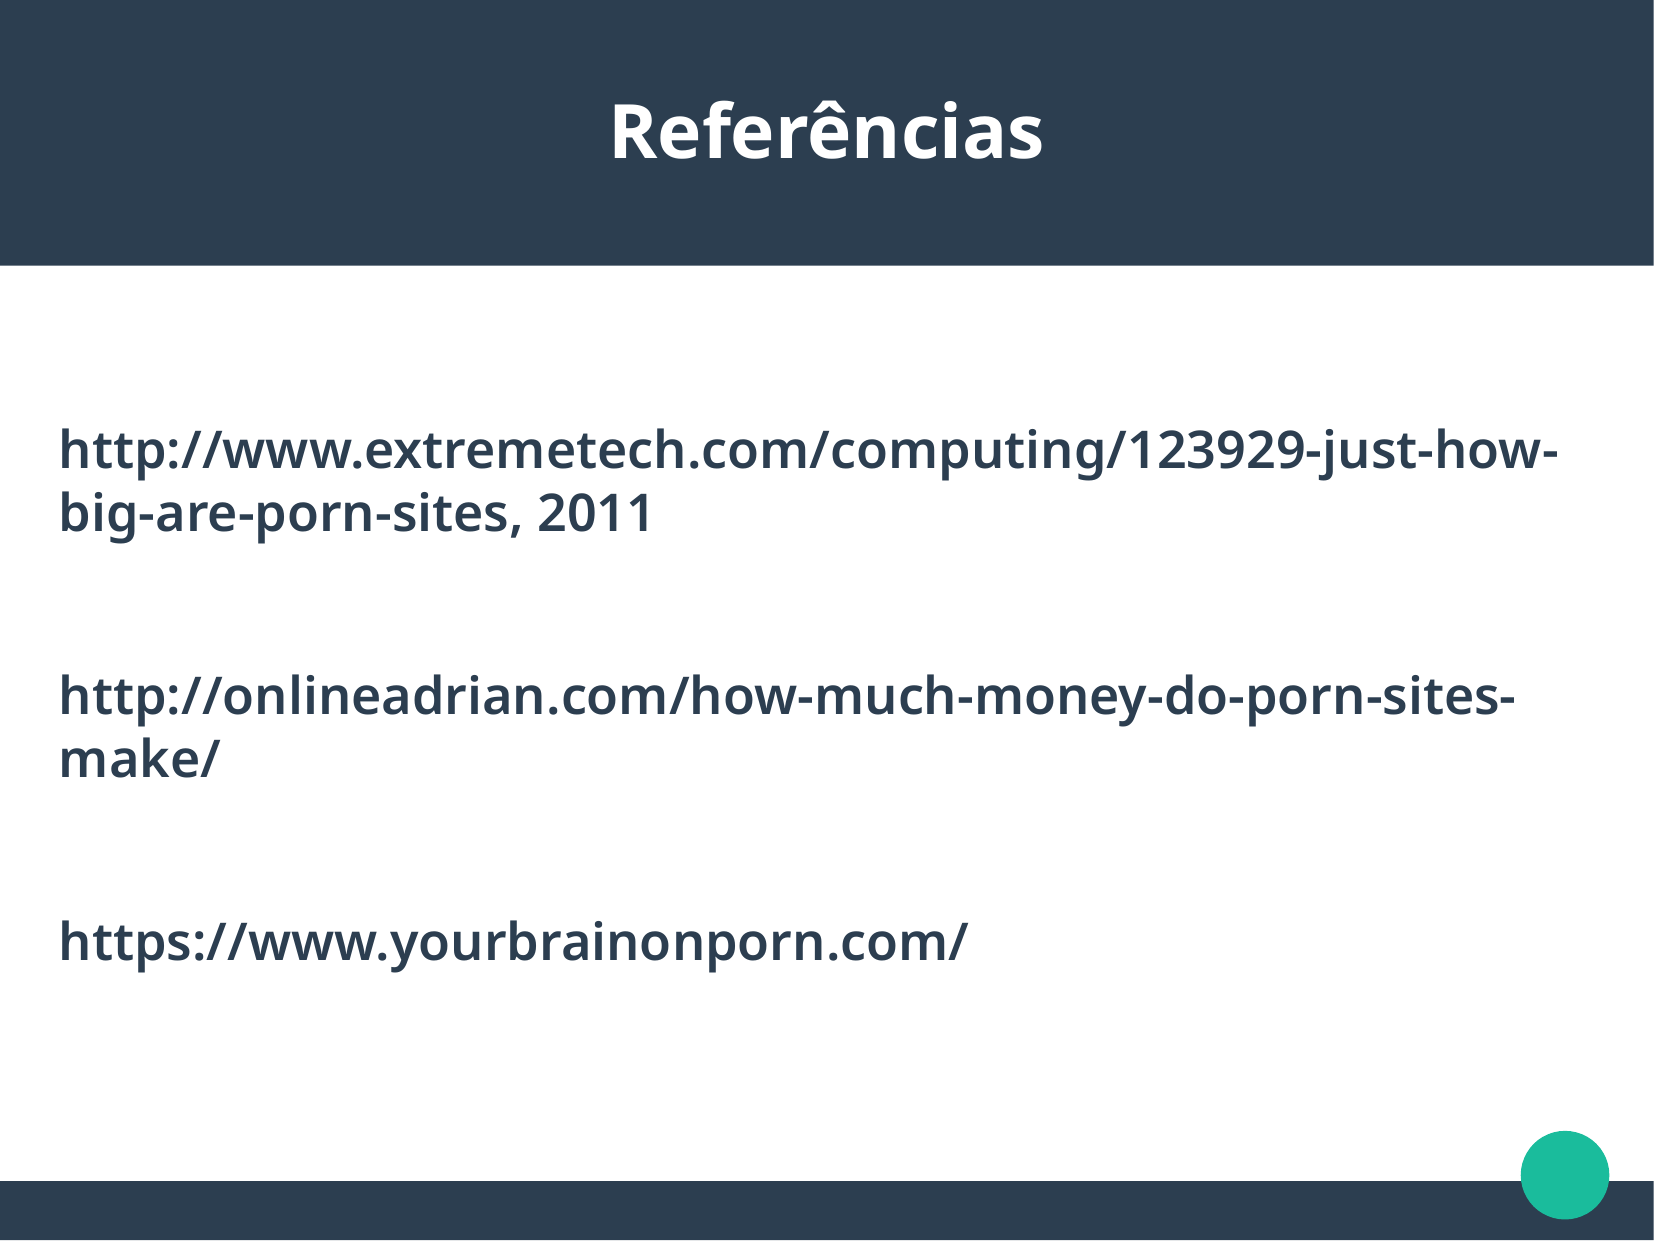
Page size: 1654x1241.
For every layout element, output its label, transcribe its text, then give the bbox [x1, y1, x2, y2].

title Referências [59, 49, 1595, 207]
list http://www.extremetech.com/computing/123929-just-how-big-are-porn-sites, 2011 http://onlineadrian.com/how-much-money-do-porn-sites-make/ https://www.yourbrainonporn.com/ [59, 324, 1595, 1152]
